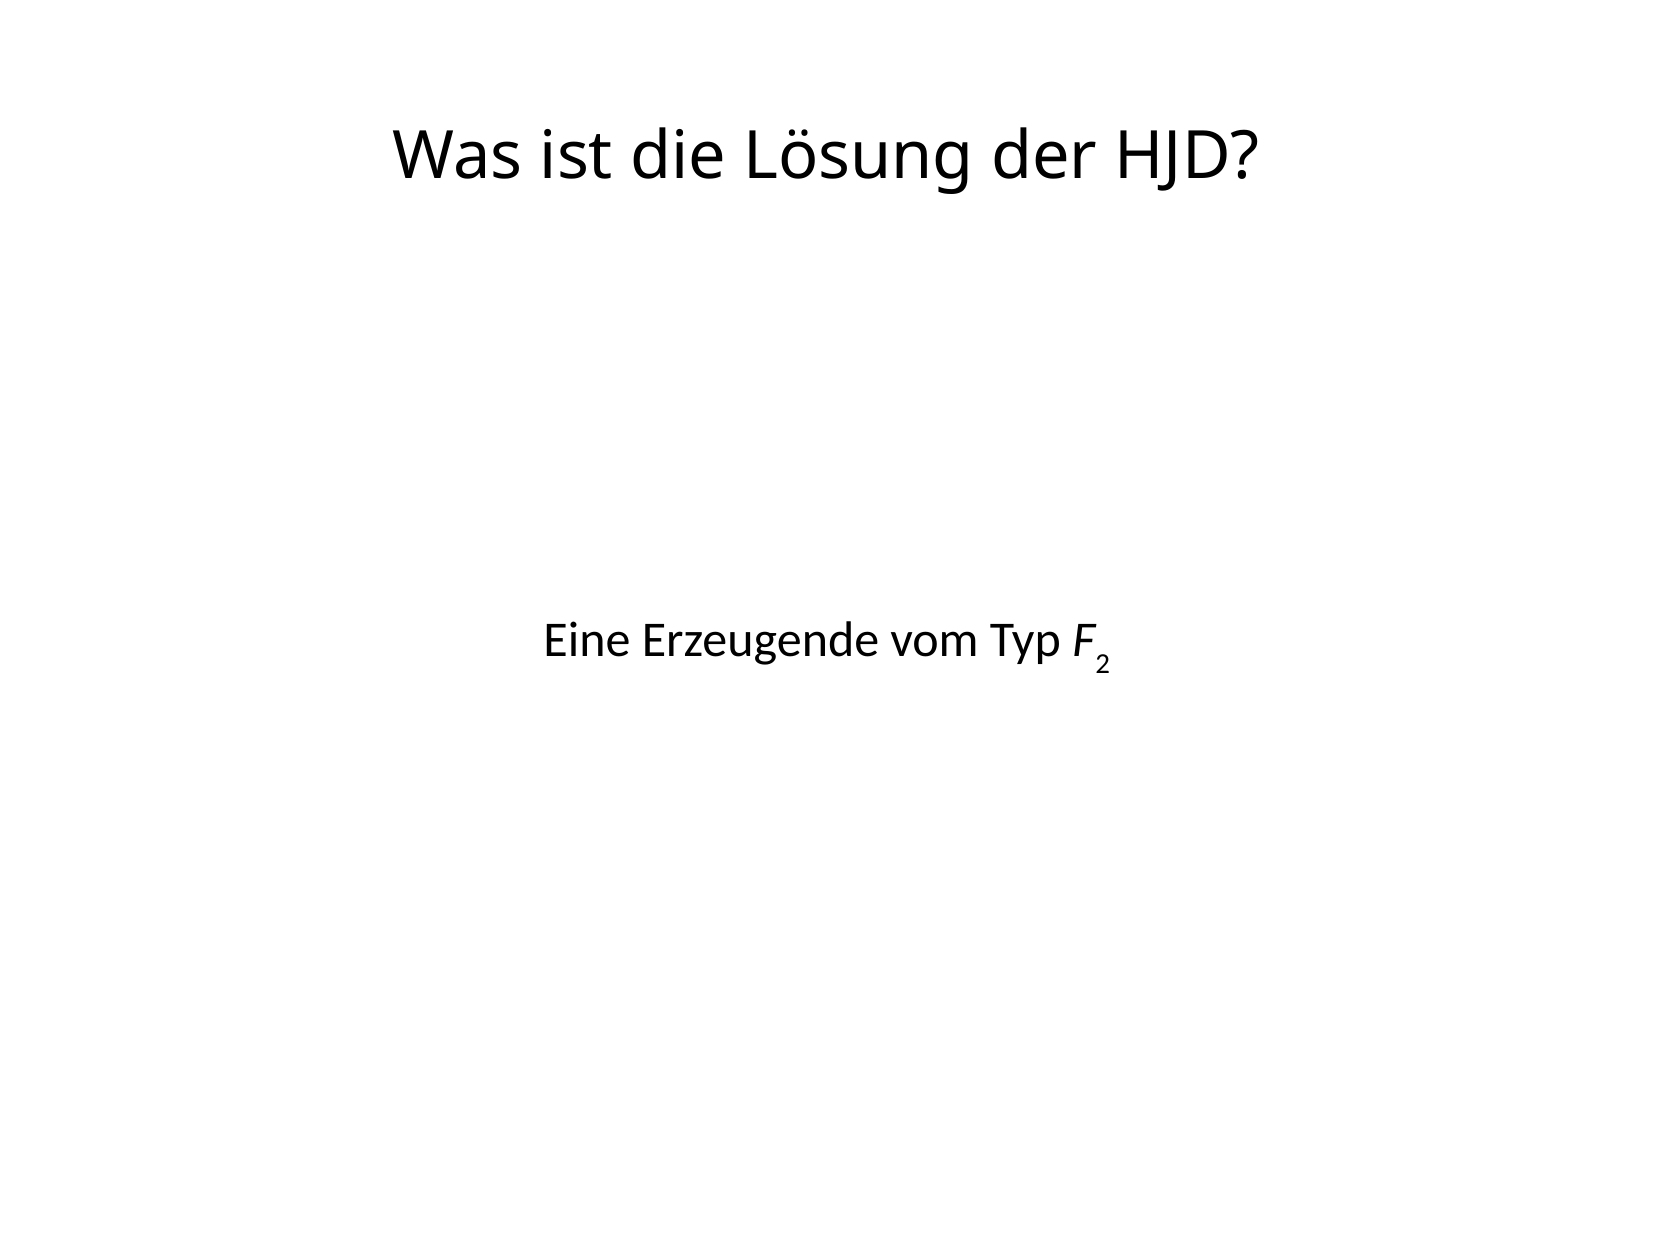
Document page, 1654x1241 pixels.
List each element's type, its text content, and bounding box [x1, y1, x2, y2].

subtitle Eine Erzeugende vom Typ F2 [82, 290, 1571, 1010]
title Was ist die Lösung der HJD? [82, 49, 1571, 257]
